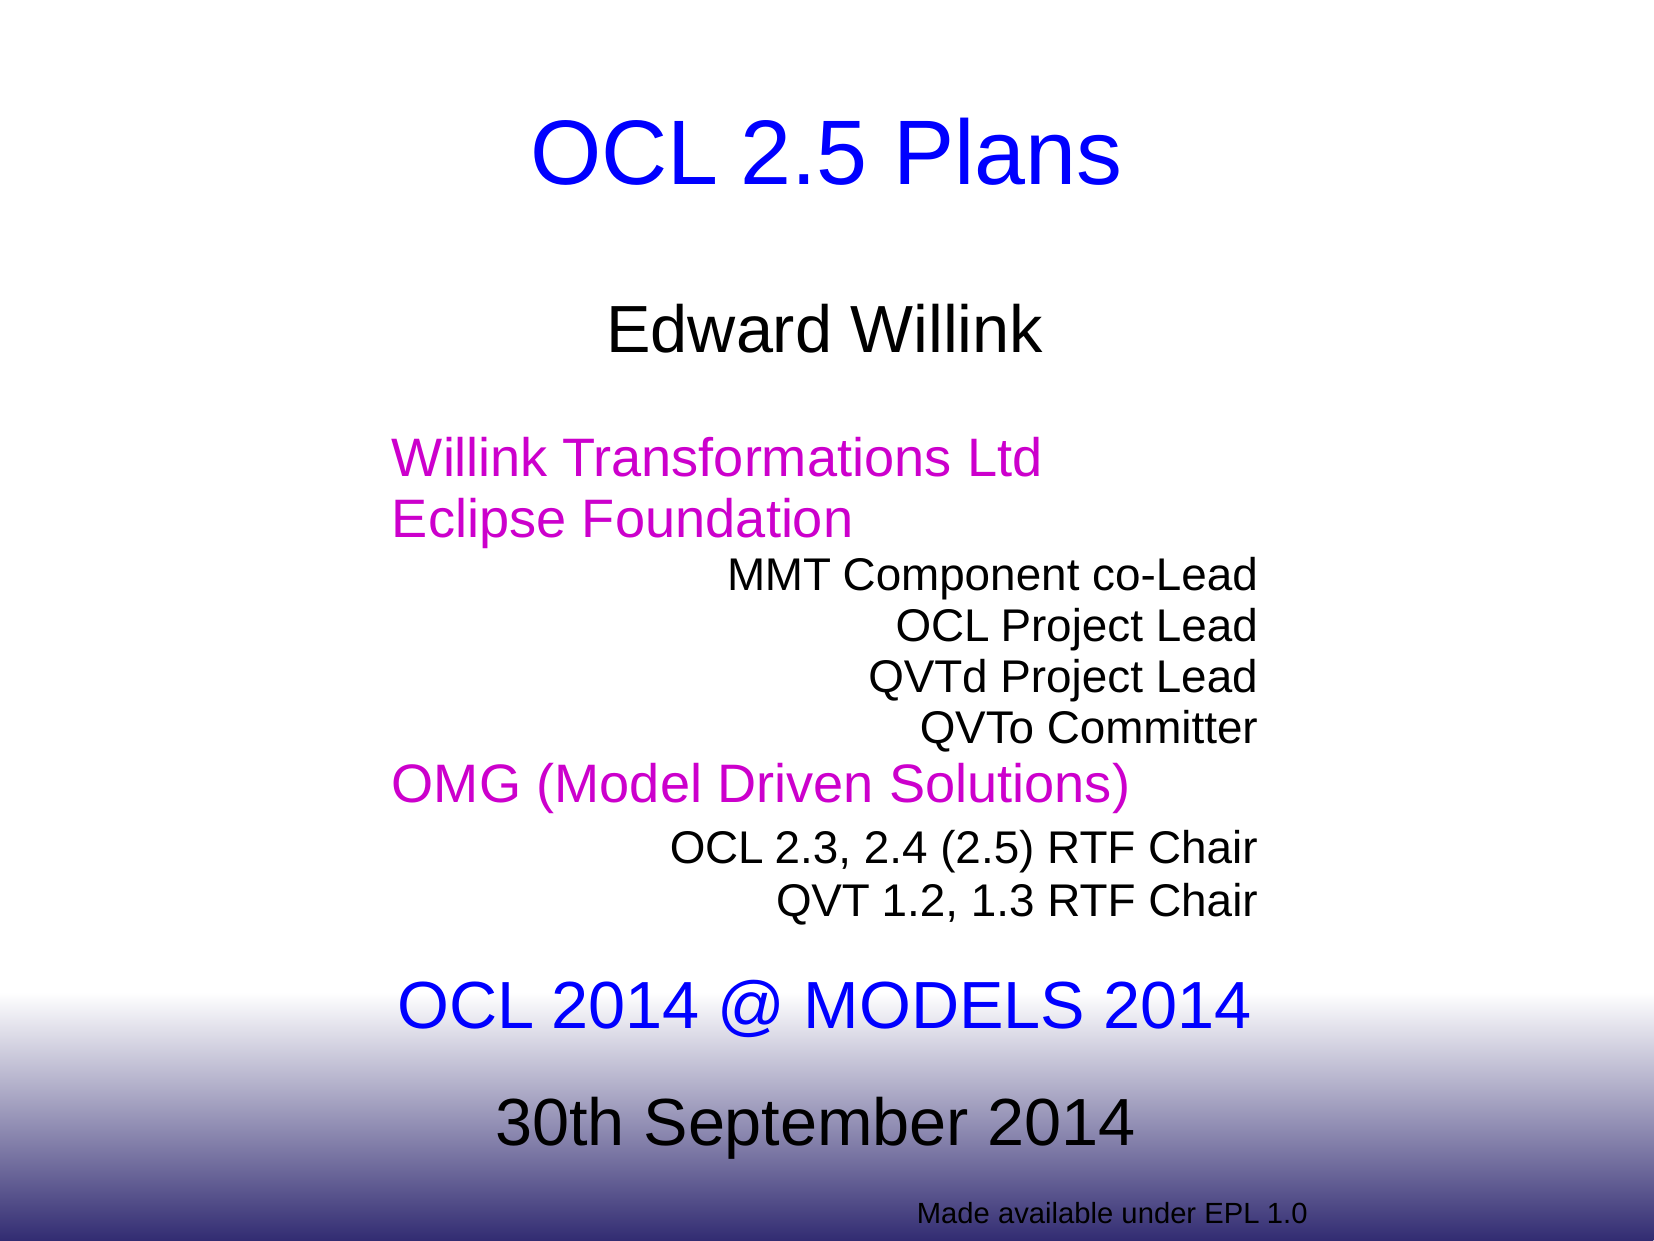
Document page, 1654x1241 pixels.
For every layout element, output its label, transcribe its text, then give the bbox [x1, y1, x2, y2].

text_box Edward Willink Willink Transformations Ltd Eclipse Foundation MMT Component co-Lead OCL Project Lead QVTd Project Lead QVTo Committer OMG (Model Driven Solutions) OCL 2.3, 2.4 (2.5) RTF Chair QVT 1.2, 1.3 RTF Chair OCL 2014 @ MODELS 2014 30th September 2014 [391, 292, 1259, 1159]
title OCL 2.5 Plans [82, 56, 1571, 250]
